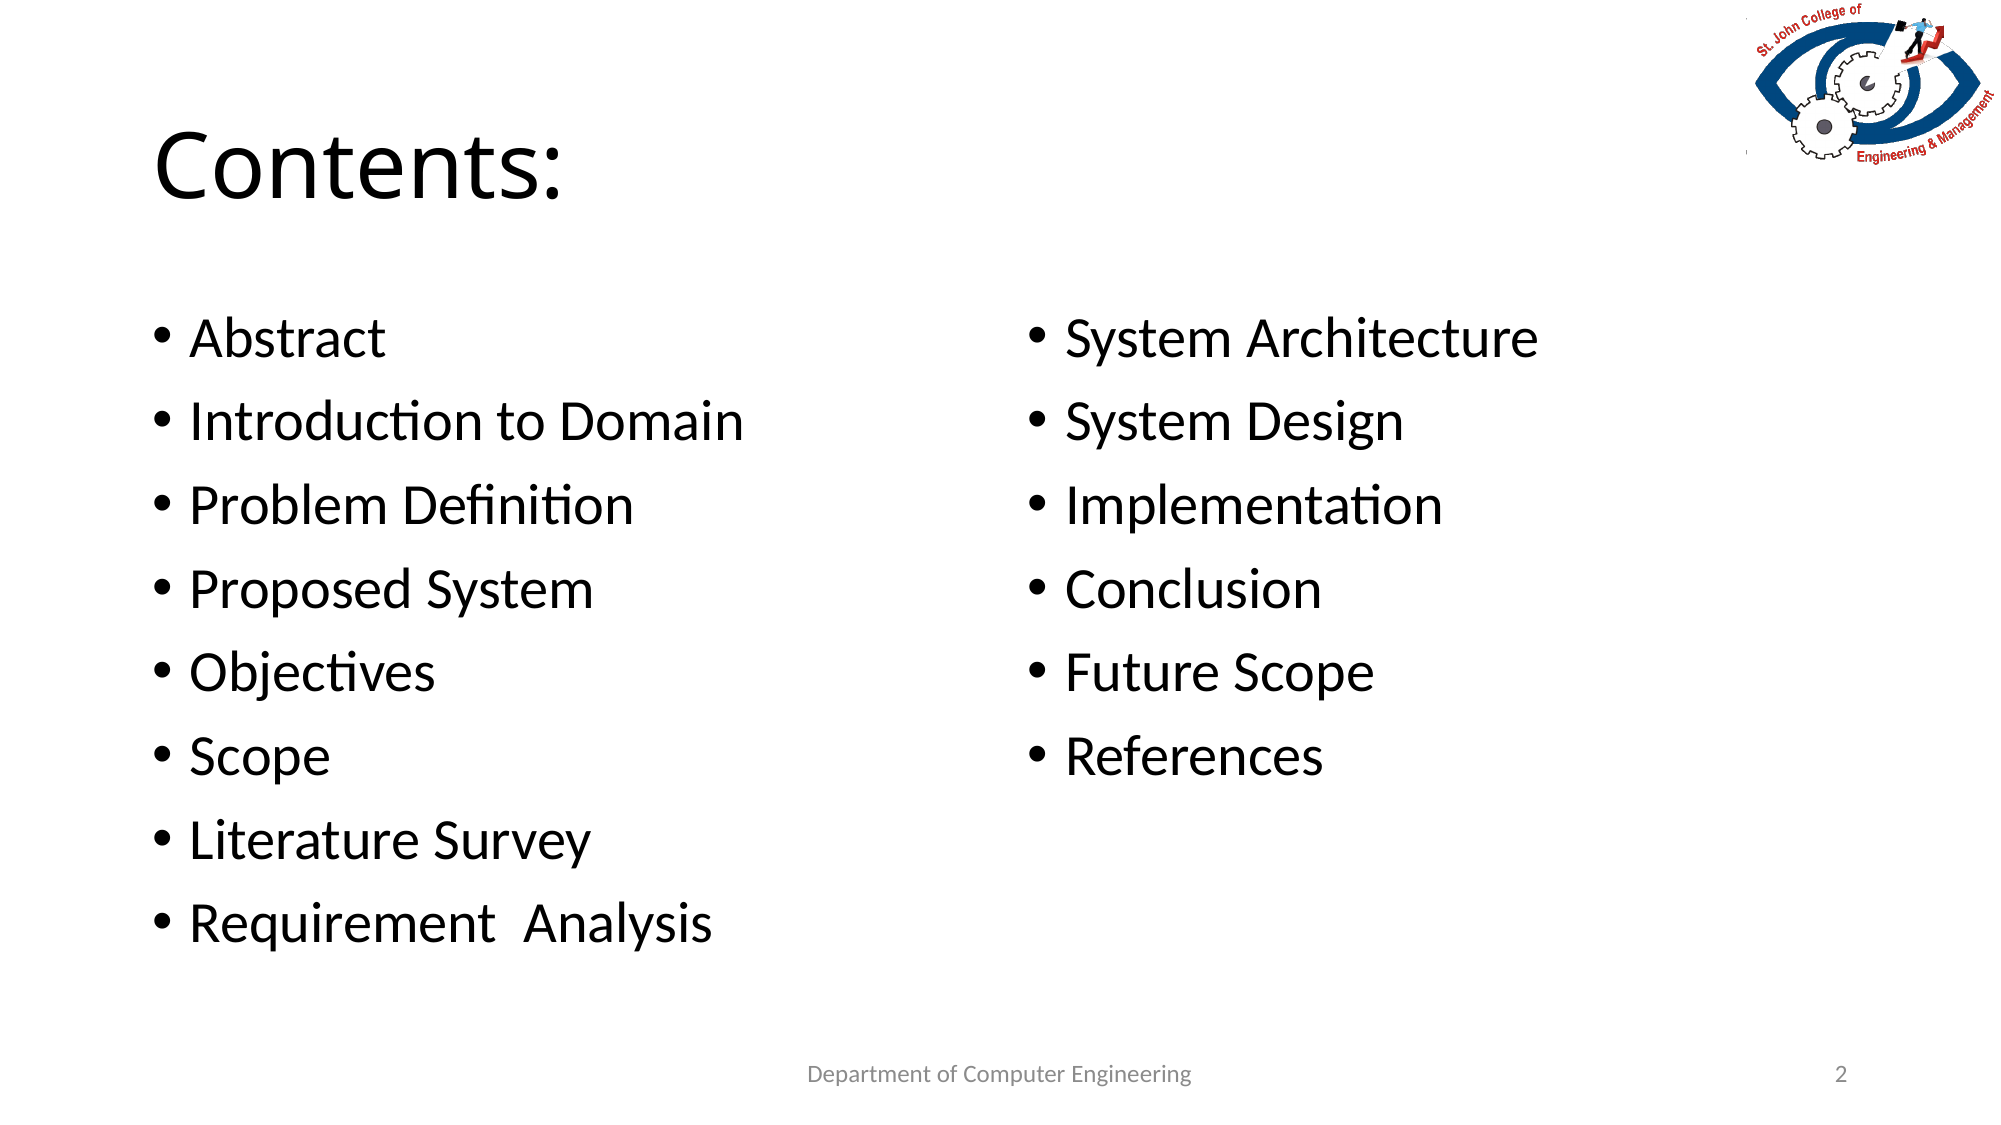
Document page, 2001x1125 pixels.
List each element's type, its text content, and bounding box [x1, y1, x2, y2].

title Contents: [137, 59, 1863, 278]
picture [1746, 0, 2000, 168]
footer Department of Computer Engineering [662, 1042, 1338, 1103]
list Abstract Introduction to Domain Problem Definition Proposed System Objectives Scope Literature Survey Requirement Analysis [137, 299, 988, 1014]
list System Architecture System Design Implementation Conclusion Future Scope References [1012, 299, 1863, 1014]
slide_number 32 [1412, 1042, 1863, 1103]
